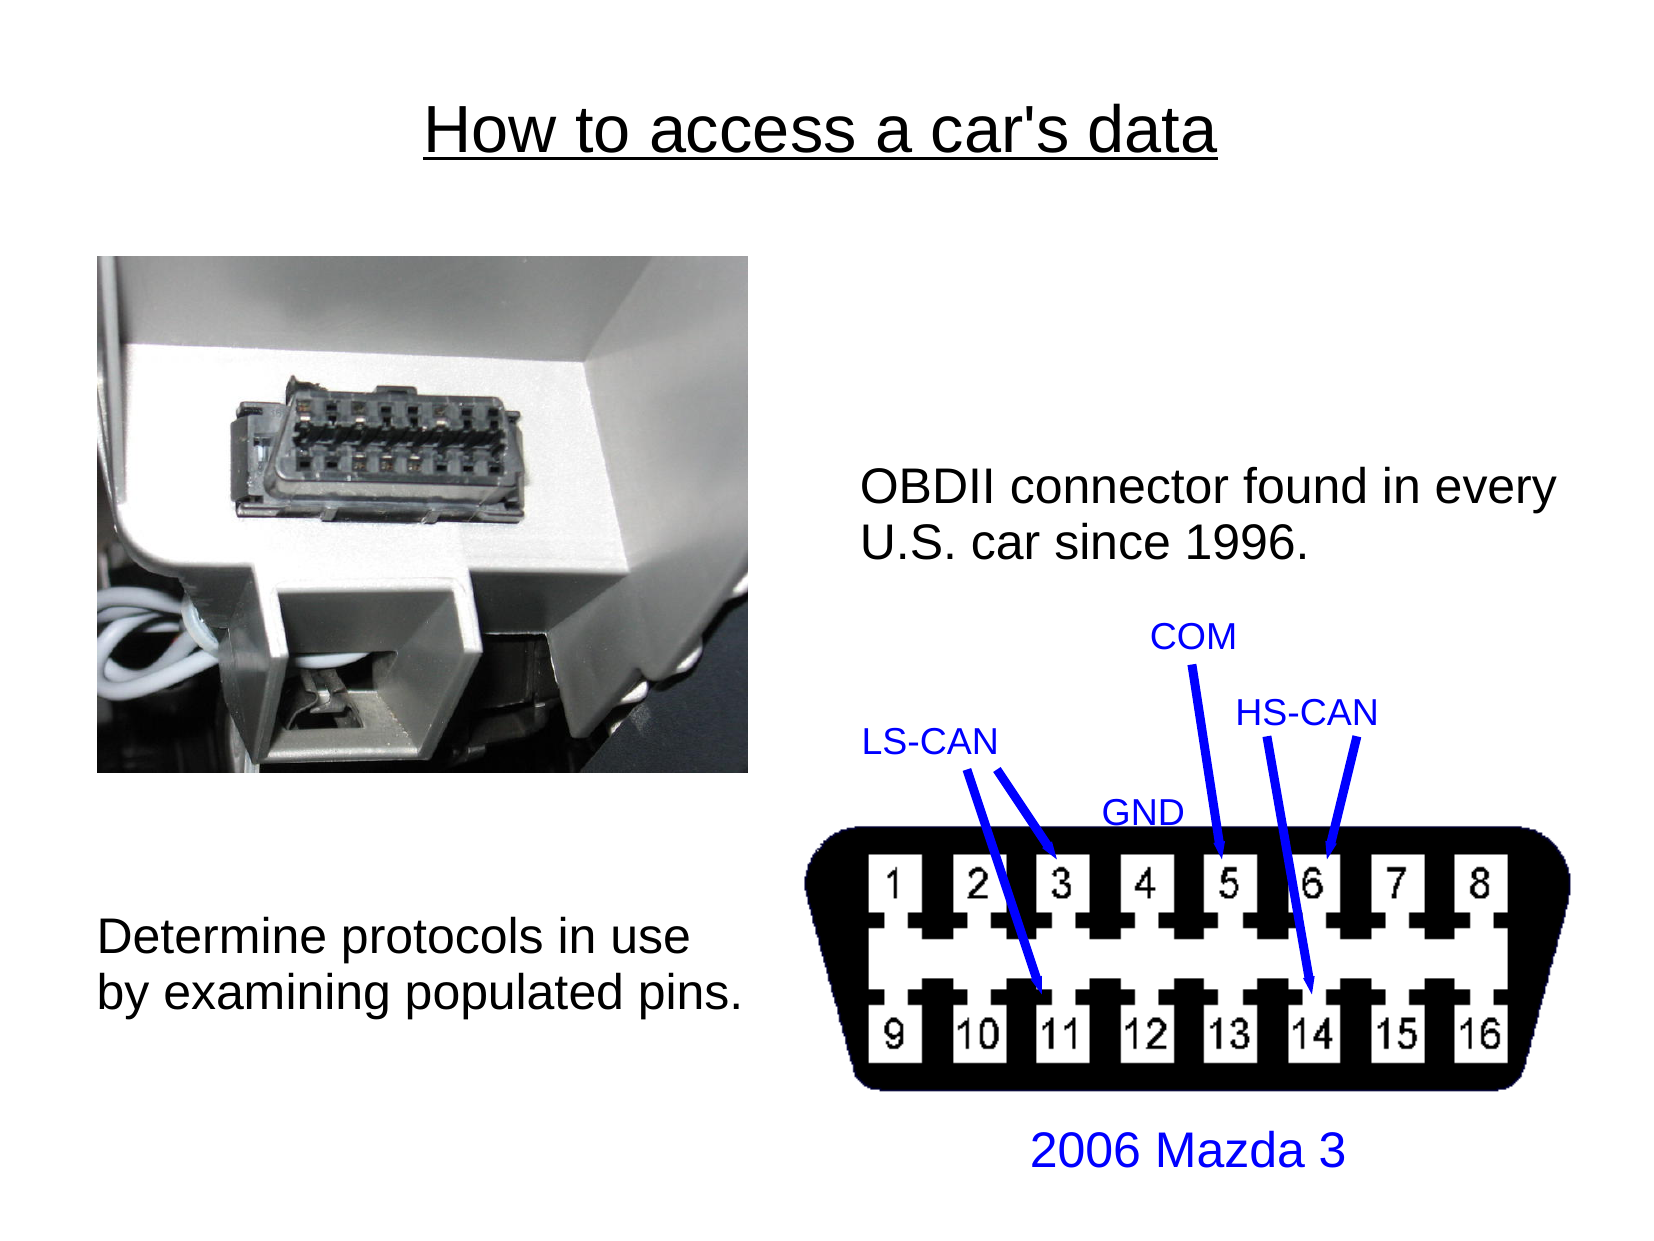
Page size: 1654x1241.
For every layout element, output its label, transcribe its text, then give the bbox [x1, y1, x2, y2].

text_box 2006 Mazda 3 [1015, 1114, 1362, 1186]
title How to access a car's data [74, 57, 1567, 203]
picture [786, 814, 1591, 1115]
text_box COM [1135, 607, 1252, 665]
text_box Determine protocols in use by examining populated pins. [81, 901, 759, 1028]
text_box LS-CAN [846, 712, 1014, 770]
text_box GND [1086, 784, 1200, 842]
picture [97, 256, 748, 773]
text_box OBDII connector found in every U.S. car since 1996. [844, 451, 1573, 578]
text_box HS-CAN [1220, 684, 1394, 742]
